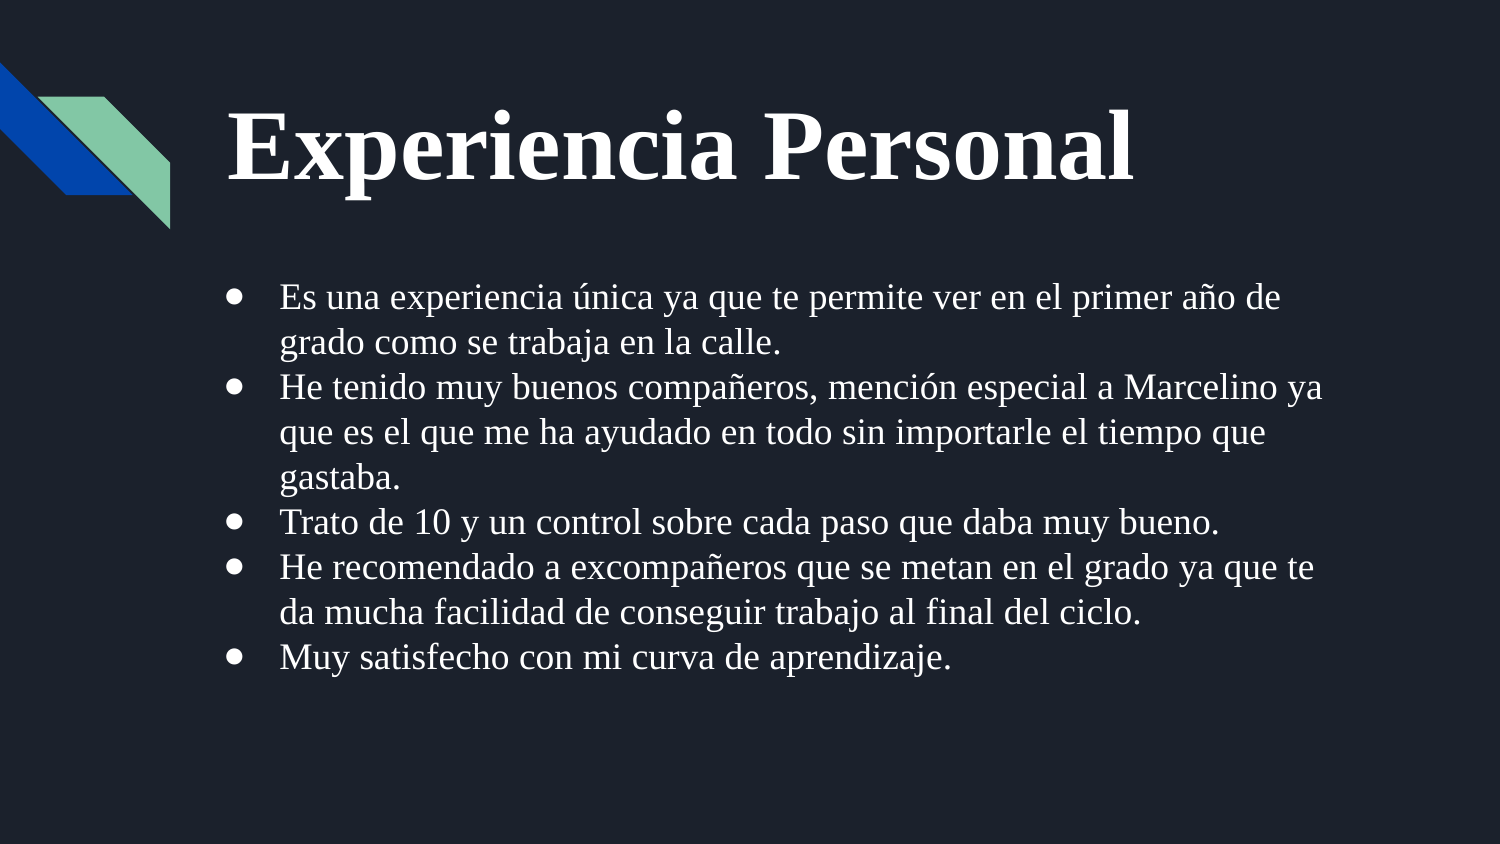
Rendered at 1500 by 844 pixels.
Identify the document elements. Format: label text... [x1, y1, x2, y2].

title Experiencia Personal [212, 64, 1368, 215]
list Es una experiencia única ya que te permite ver en el primer año de grado como se trabaja en la calle. He tenido muy buenos compañeros, mención especial a Marcelino ya que es el que me ha ayudado en todo sin importarle el tiempo que gastaba. Trato de 10 y un control sobre cada paso que daba muy bueno. He recomendado a excompañeros que se metan en el grado ya que te da mucha facilidad de conseguir trabajo al final del ciclo. Muy satisfecho con mi curva de aprendizaje. [189, 257, 1368, 735]
